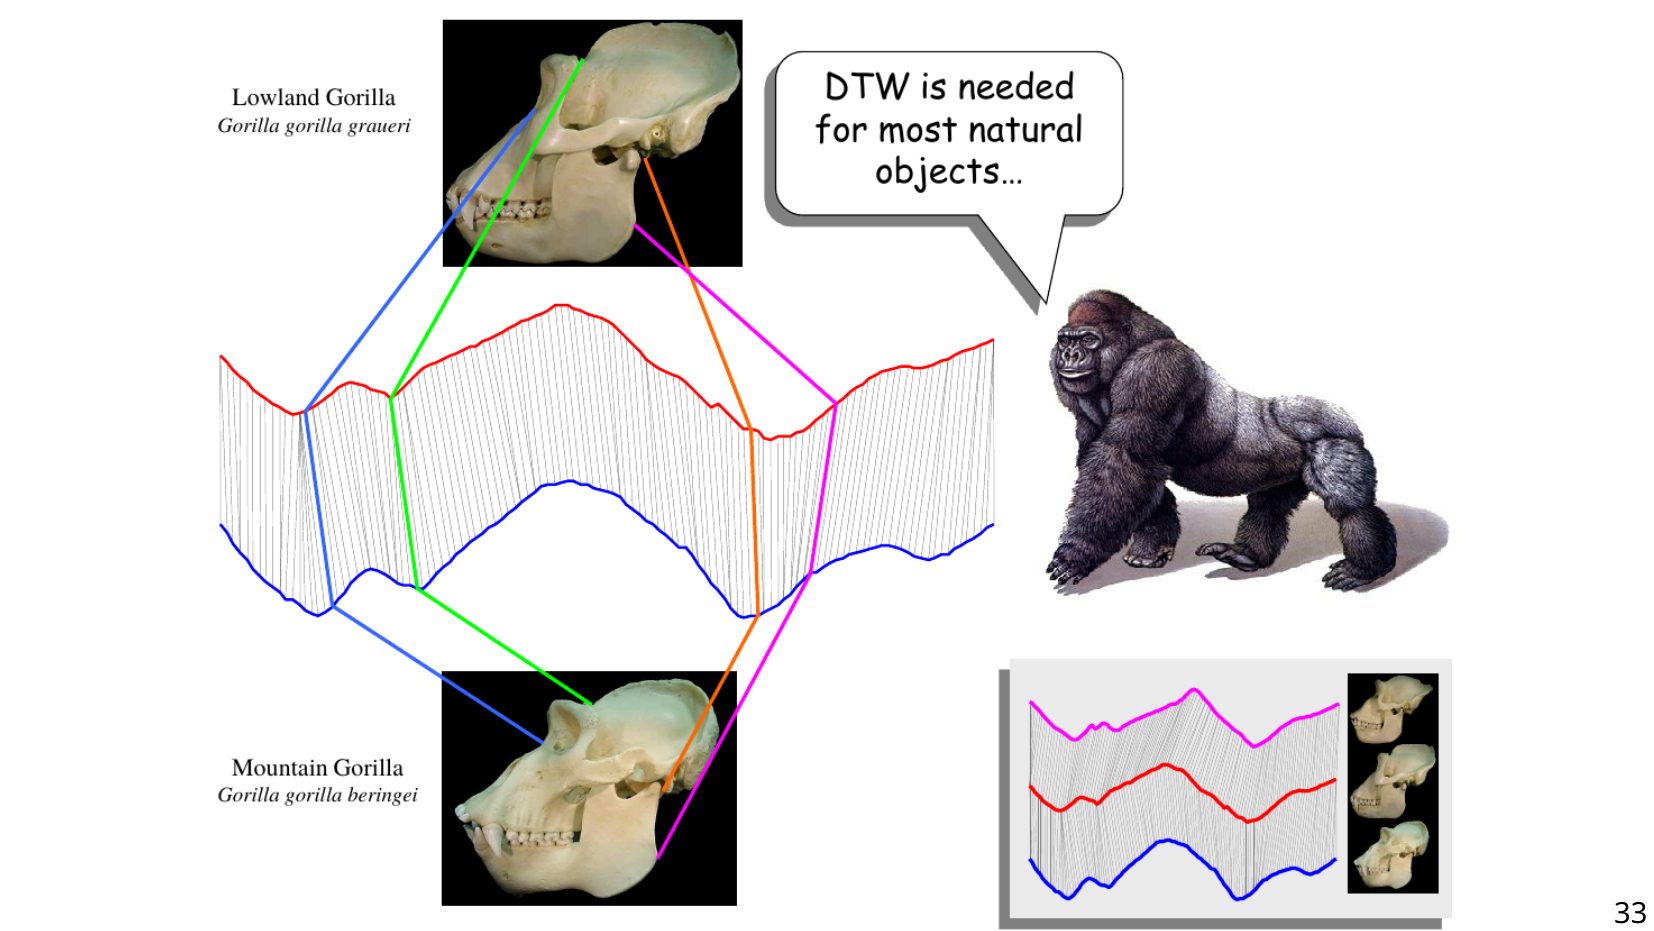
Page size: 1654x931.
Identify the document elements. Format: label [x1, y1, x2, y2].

picture [206, 3, 1460, 931]
